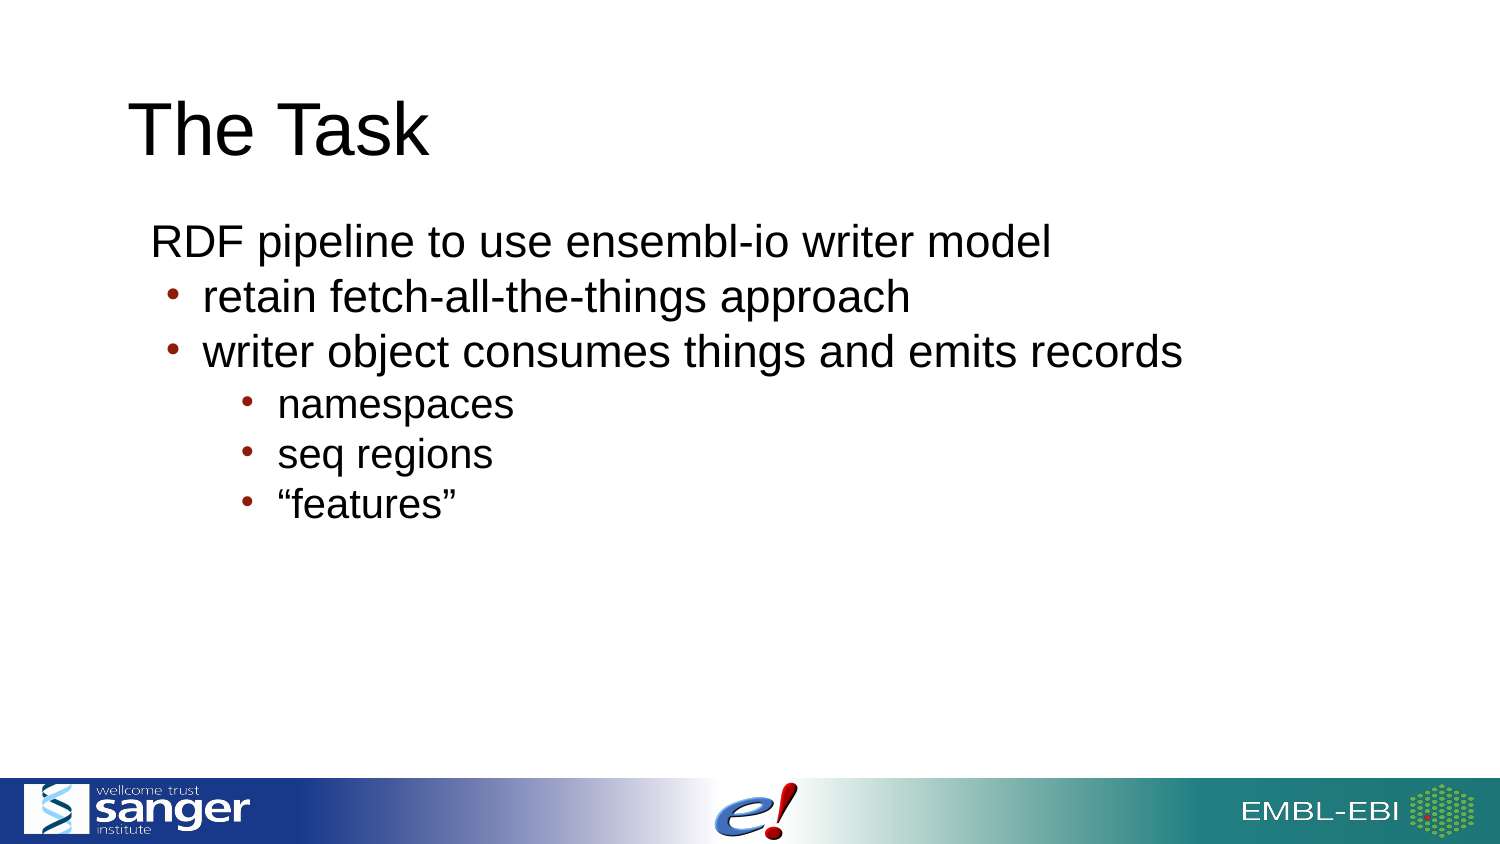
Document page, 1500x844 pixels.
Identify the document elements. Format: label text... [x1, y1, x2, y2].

picture [0, 778, 1500, 844]
title The Task [112, 65, 1388, 179]
list RDF pipeline to use ensembl-io writer model retain fetch-all-the-things approach writer object consumes things and emits records namespaces seq regions “features” [112, 196, 1388, 732]
